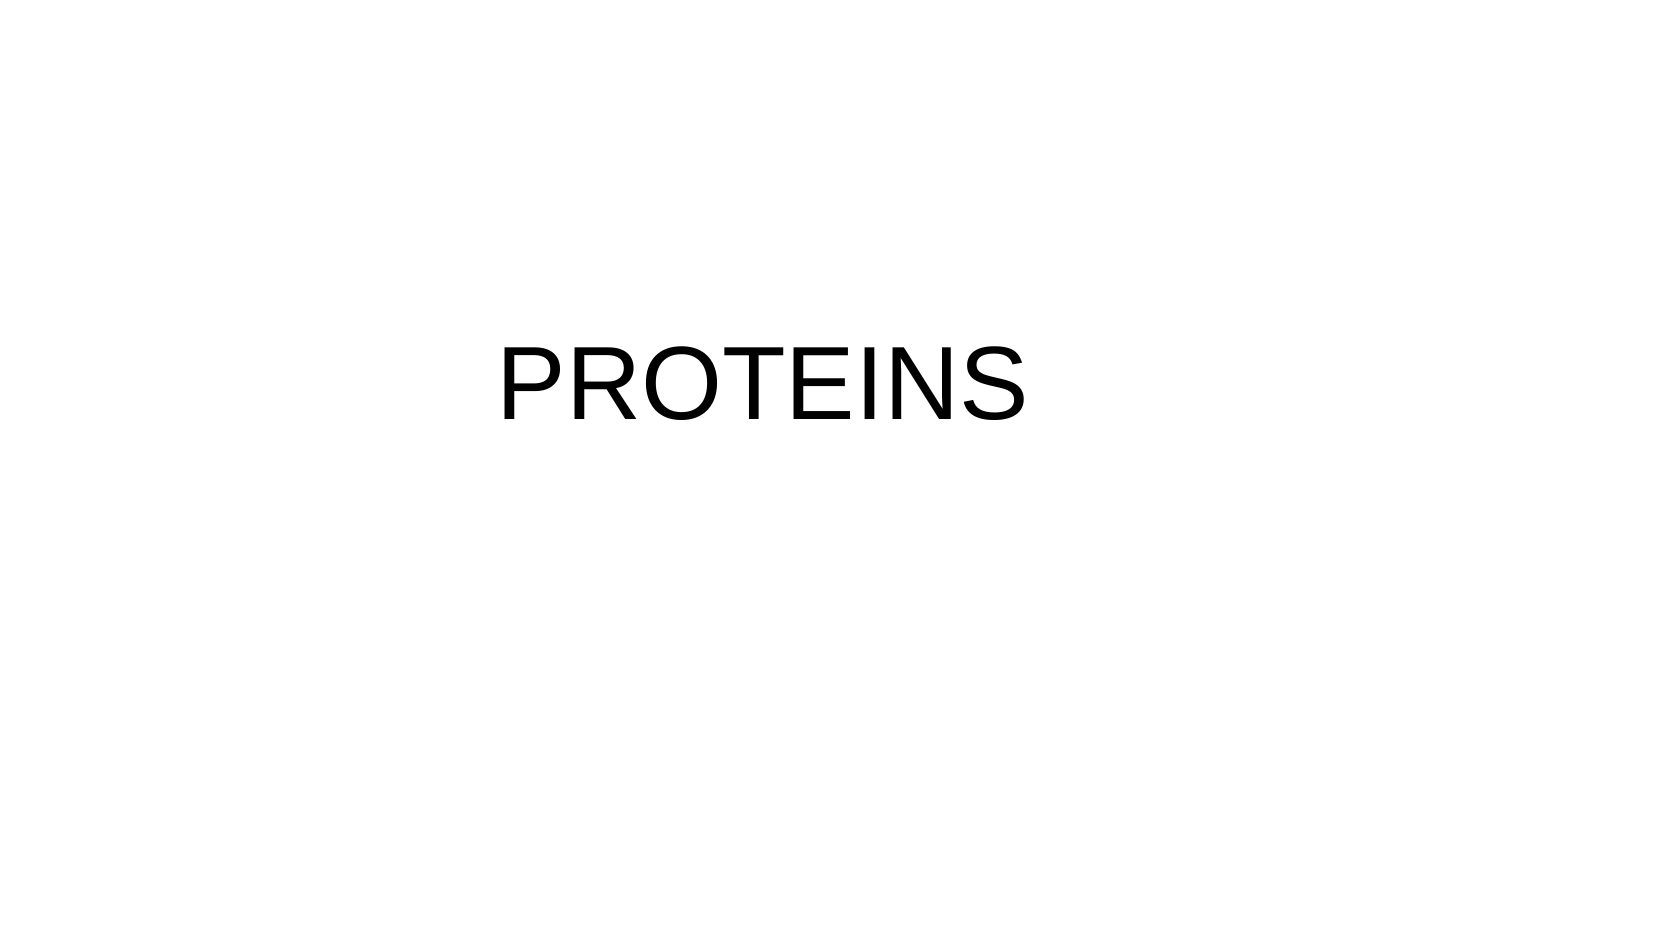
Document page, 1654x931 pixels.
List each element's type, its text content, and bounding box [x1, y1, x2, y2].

text_box PROTEINS [481, 317, 1654, 449]
